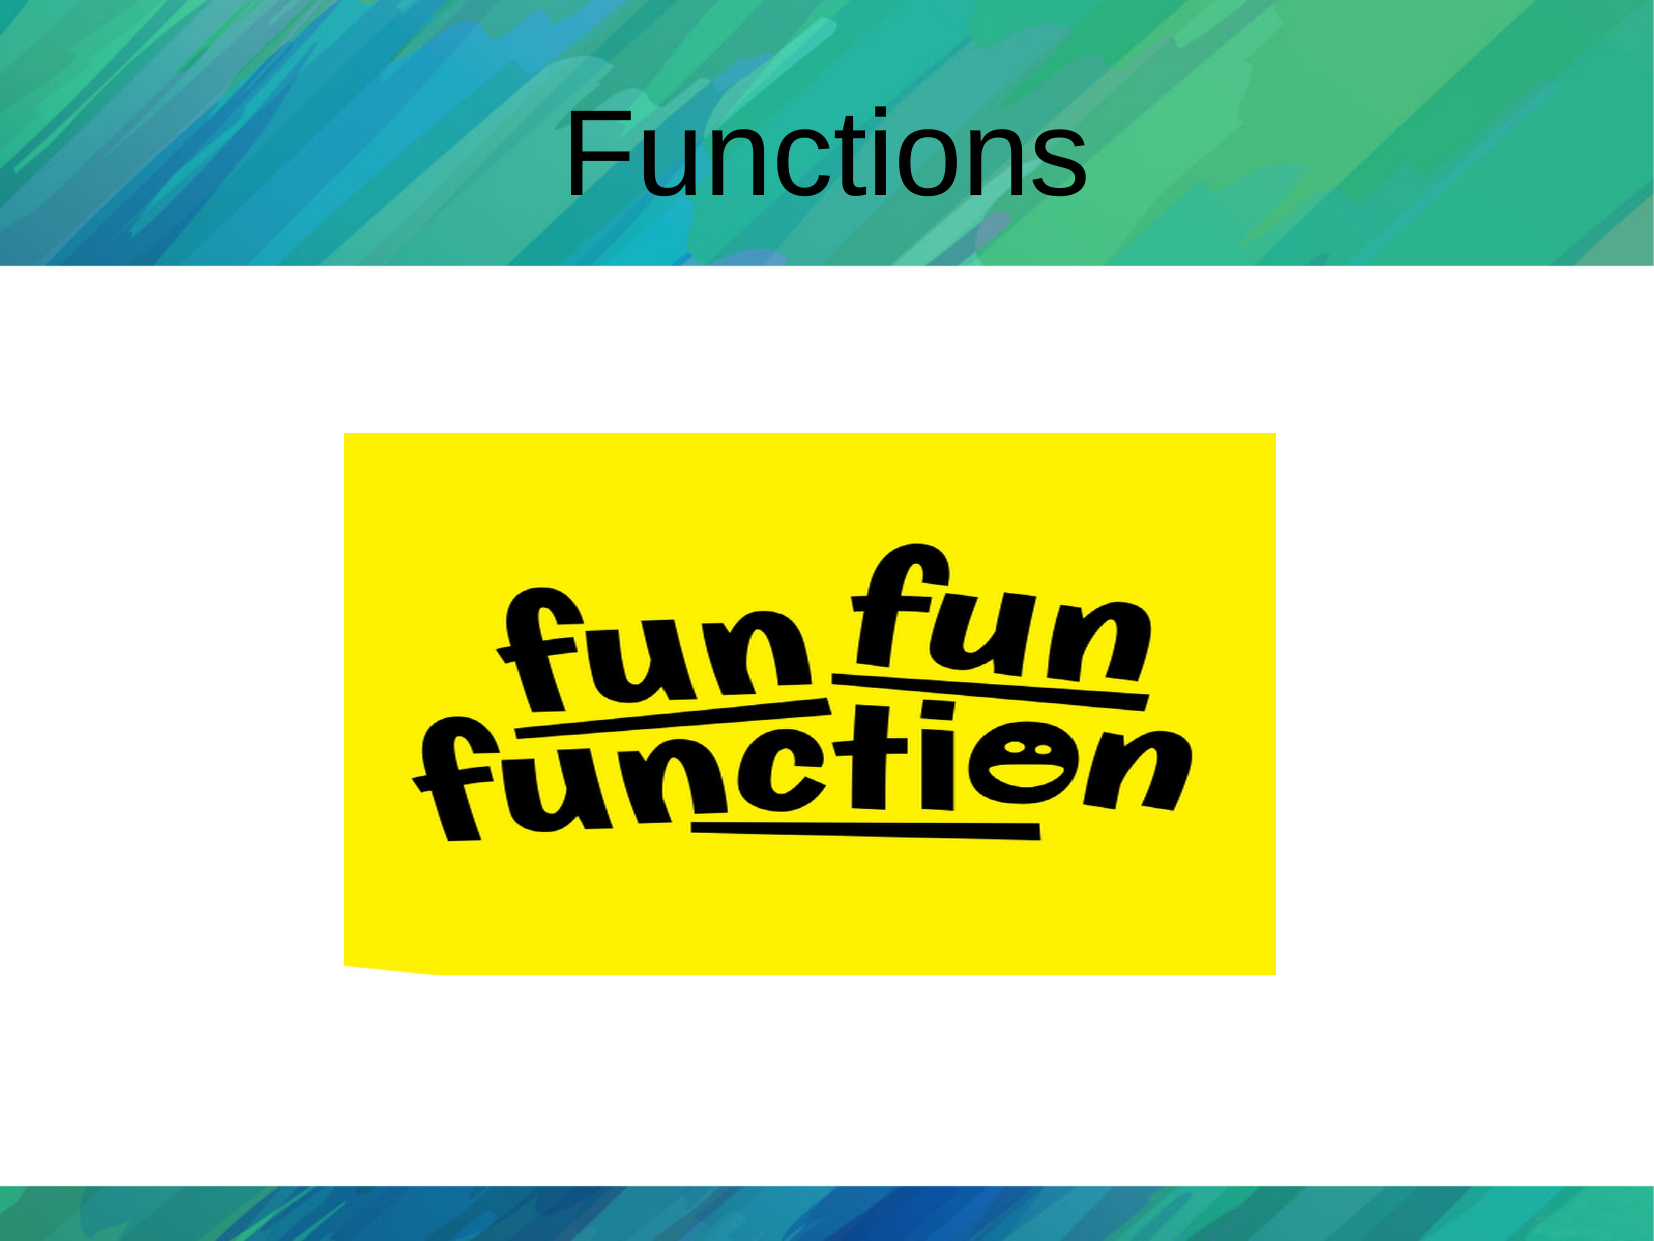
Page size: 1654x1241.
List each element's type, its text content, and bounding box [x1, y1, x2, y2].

title Functions [82, 49, 1571, 257]
picture [0, 0, 1654, 1241]
